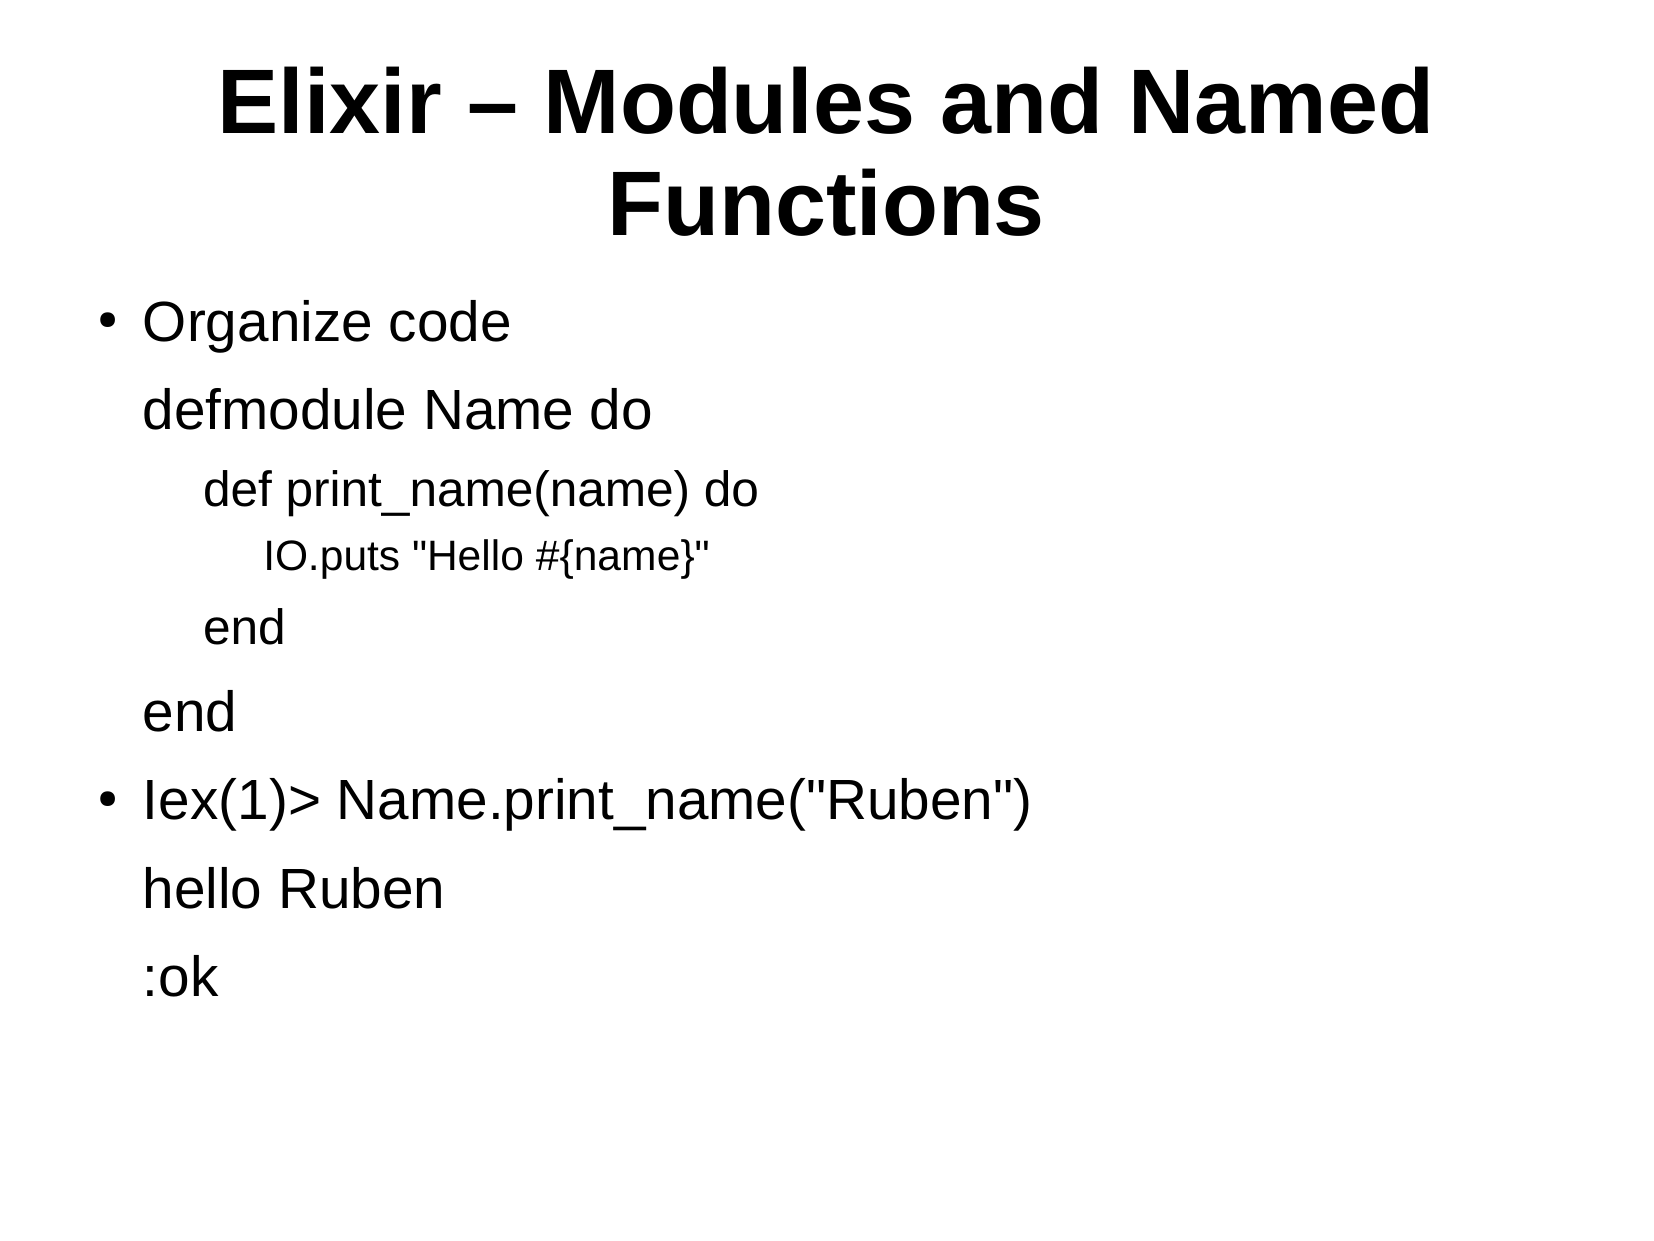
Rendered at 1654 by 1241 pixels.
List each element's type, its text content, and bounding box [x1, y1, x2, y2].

title Elixir – Modules and Named Functions [82, 49, 1571, 257]
list Organize code defmodule Name do def print_name(name) do IO.puts "Hello #{name}" end end Iex(1)> Name.print_name("Ruben") hello Ruben :ok [82, 290, 1571, 1010]
